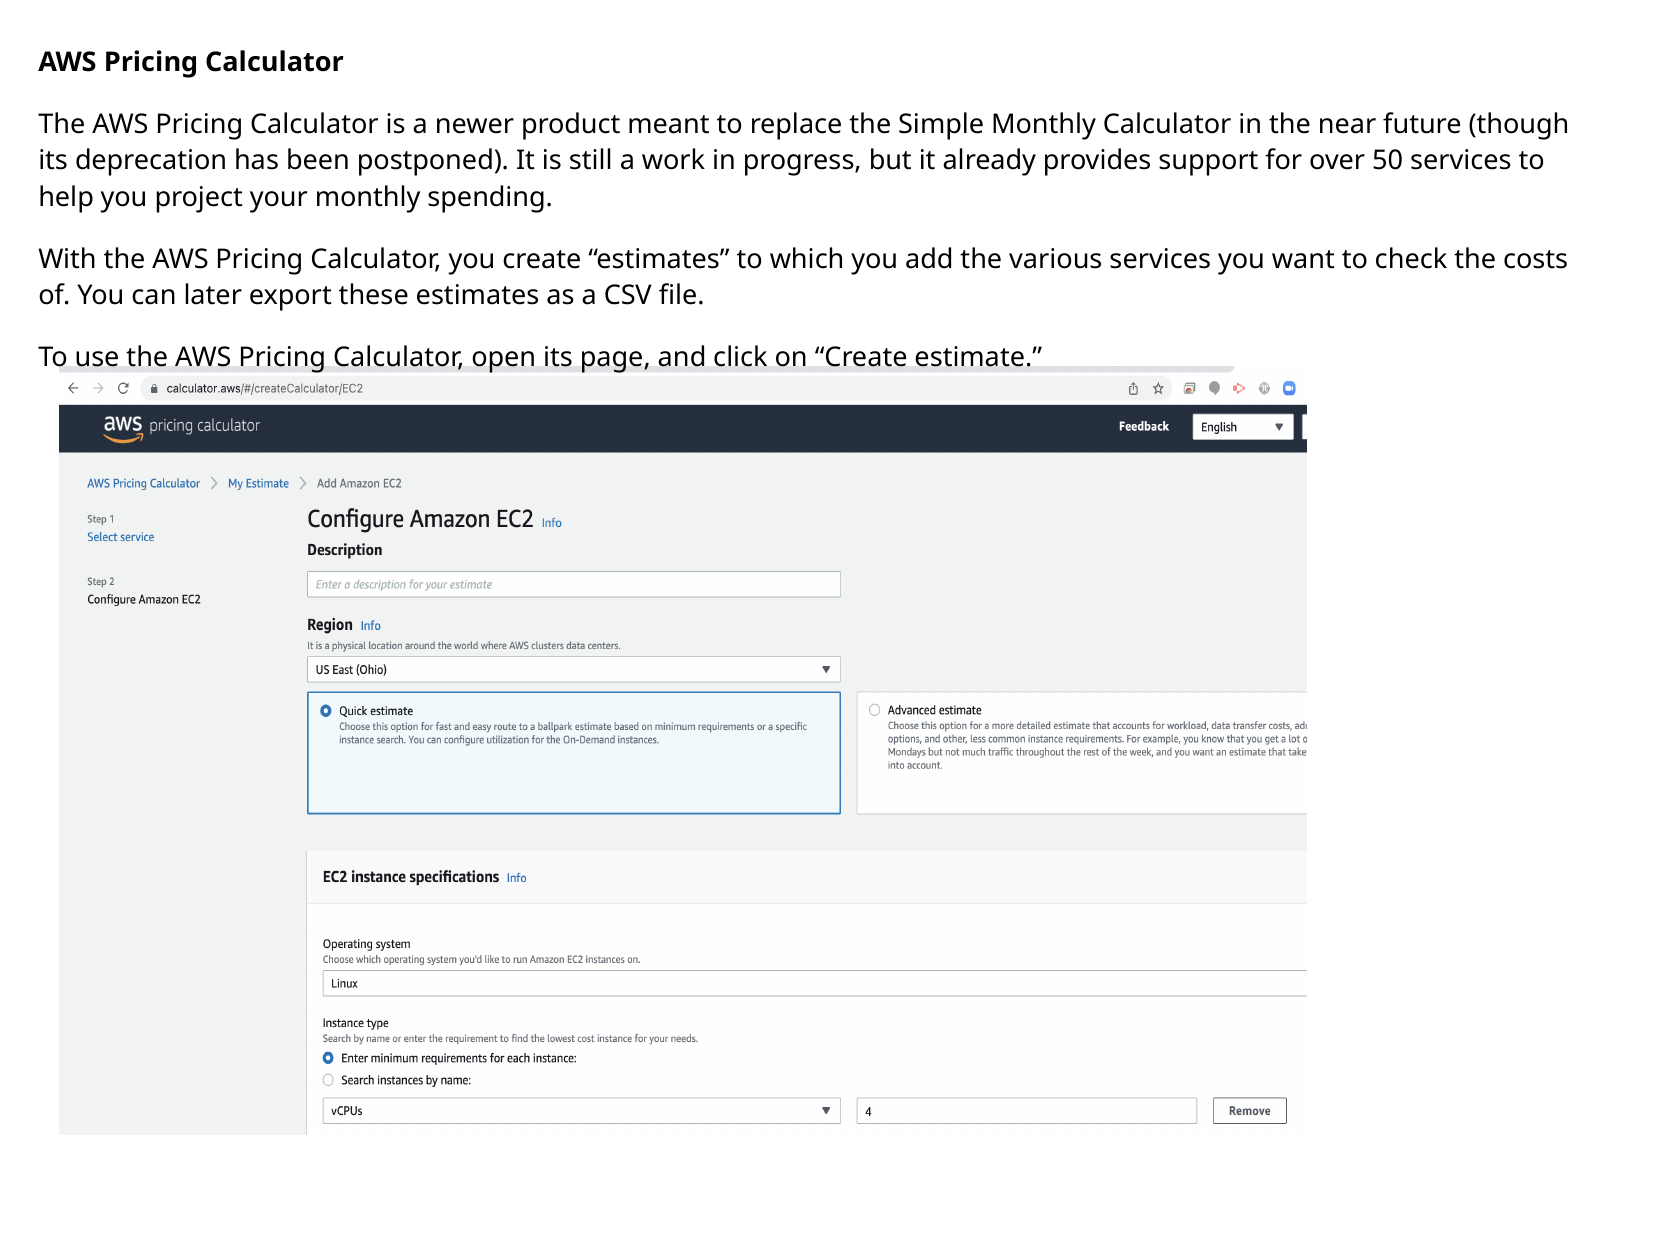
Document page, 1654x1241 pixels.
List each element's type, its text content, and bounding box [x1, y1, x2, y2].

text_box AWS Pricing Calculator The AWS Pricing Calculator is a newer product meant to replace the Simple Monthly Calculator in the near future (though its deprecation has been postponed). It is still a work in progress, but it already provides support for over 50 services to help you project your monthly spending. With the AWS Pricing Calculator, you create “estimates” to which you add the various services you want to check the costs of. You can later export these estimates as a CSV file. To use the AWS Pricing Calculator, open its page, and click on “Create estimate.” [23, 35, 1607, 319]
picture [59, 366, 1307, 1135]
